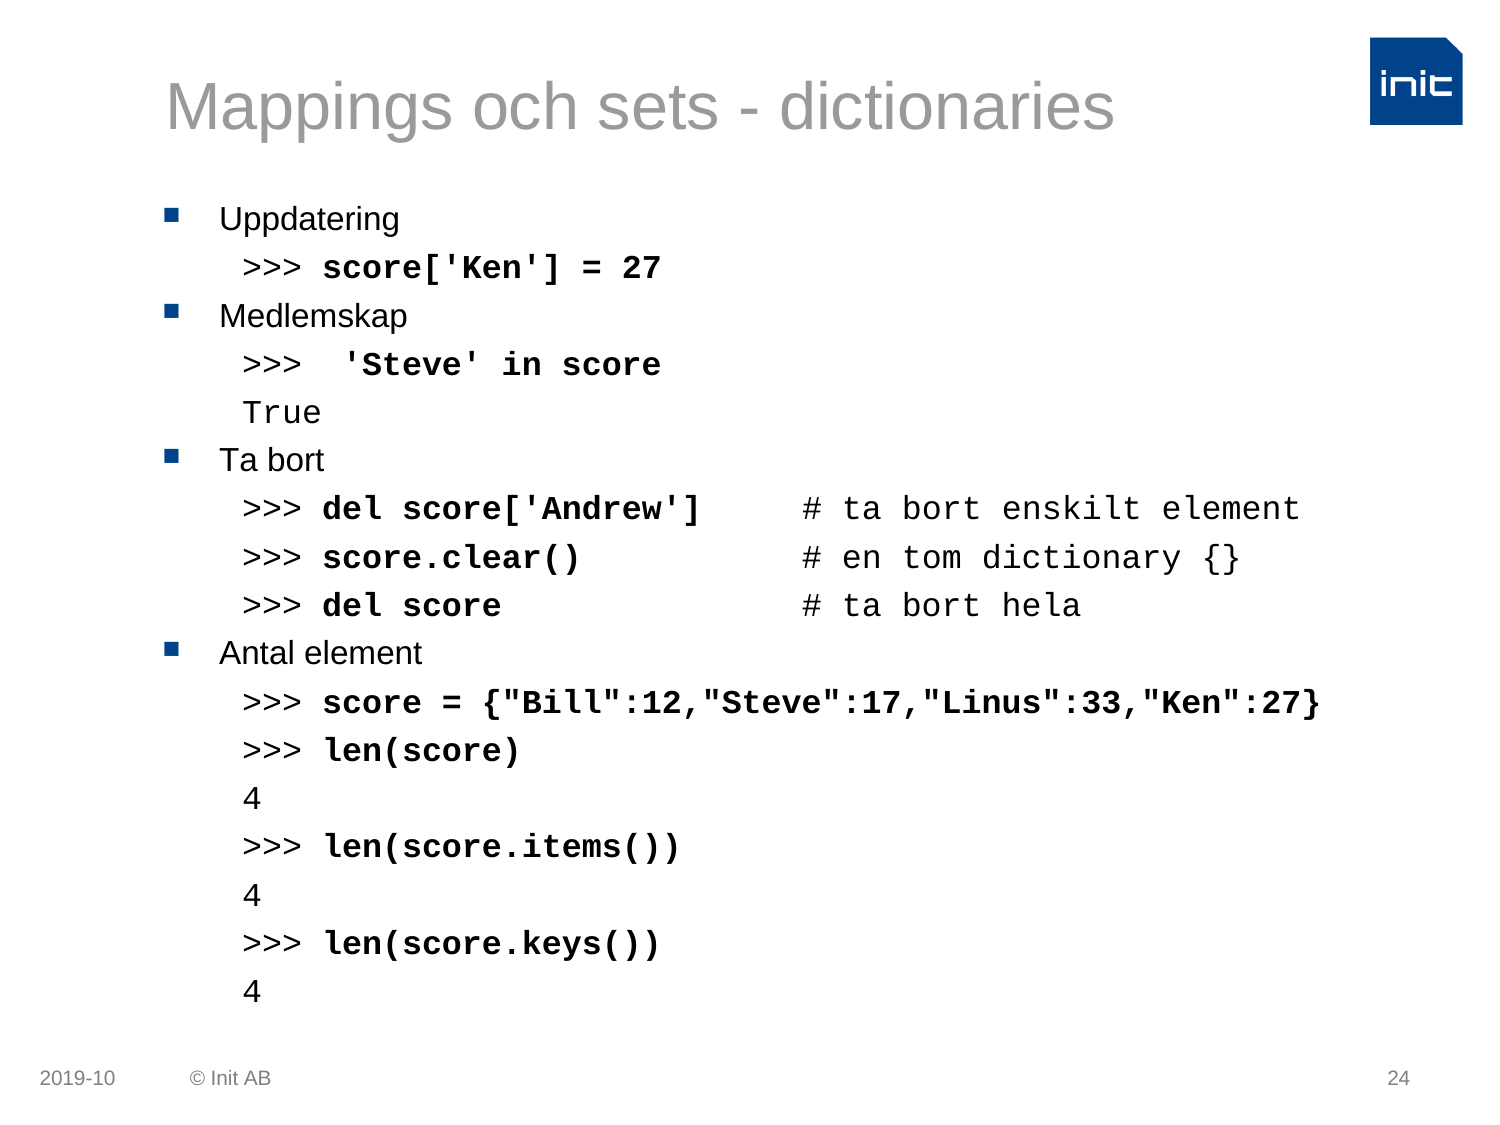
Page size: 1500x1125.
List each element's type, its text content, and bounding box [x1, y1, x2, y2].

text_box 2019-10 [24, 1037, 151, 1098]
text_box © Init AB [174, 1037, 1326, 1098]
text_box Mappings och sets - dictionaries [150, 0, 1351, 151]
text_box <nummer> [1350, 1037, 1426, 1098]
text_box Uppdatering >>> score['Ken'] = 27 Medlemskap >>> 'Steve' in score True Ta bort >>> del score['Andrew'] # ta bort enskilt element >>> score.clear() # en tom dictionary {} >>> del score # ta bort hela Antal element >>> score = {"Bill":12,"Steve":17,"Linus":33,"Ken":27} >>> len(score) 4 >>> len(score.items()) 4 >>> len(score.keys()) 4 [150, 189, 1351, 963]
picture [1370, 37, 1463, 125]
